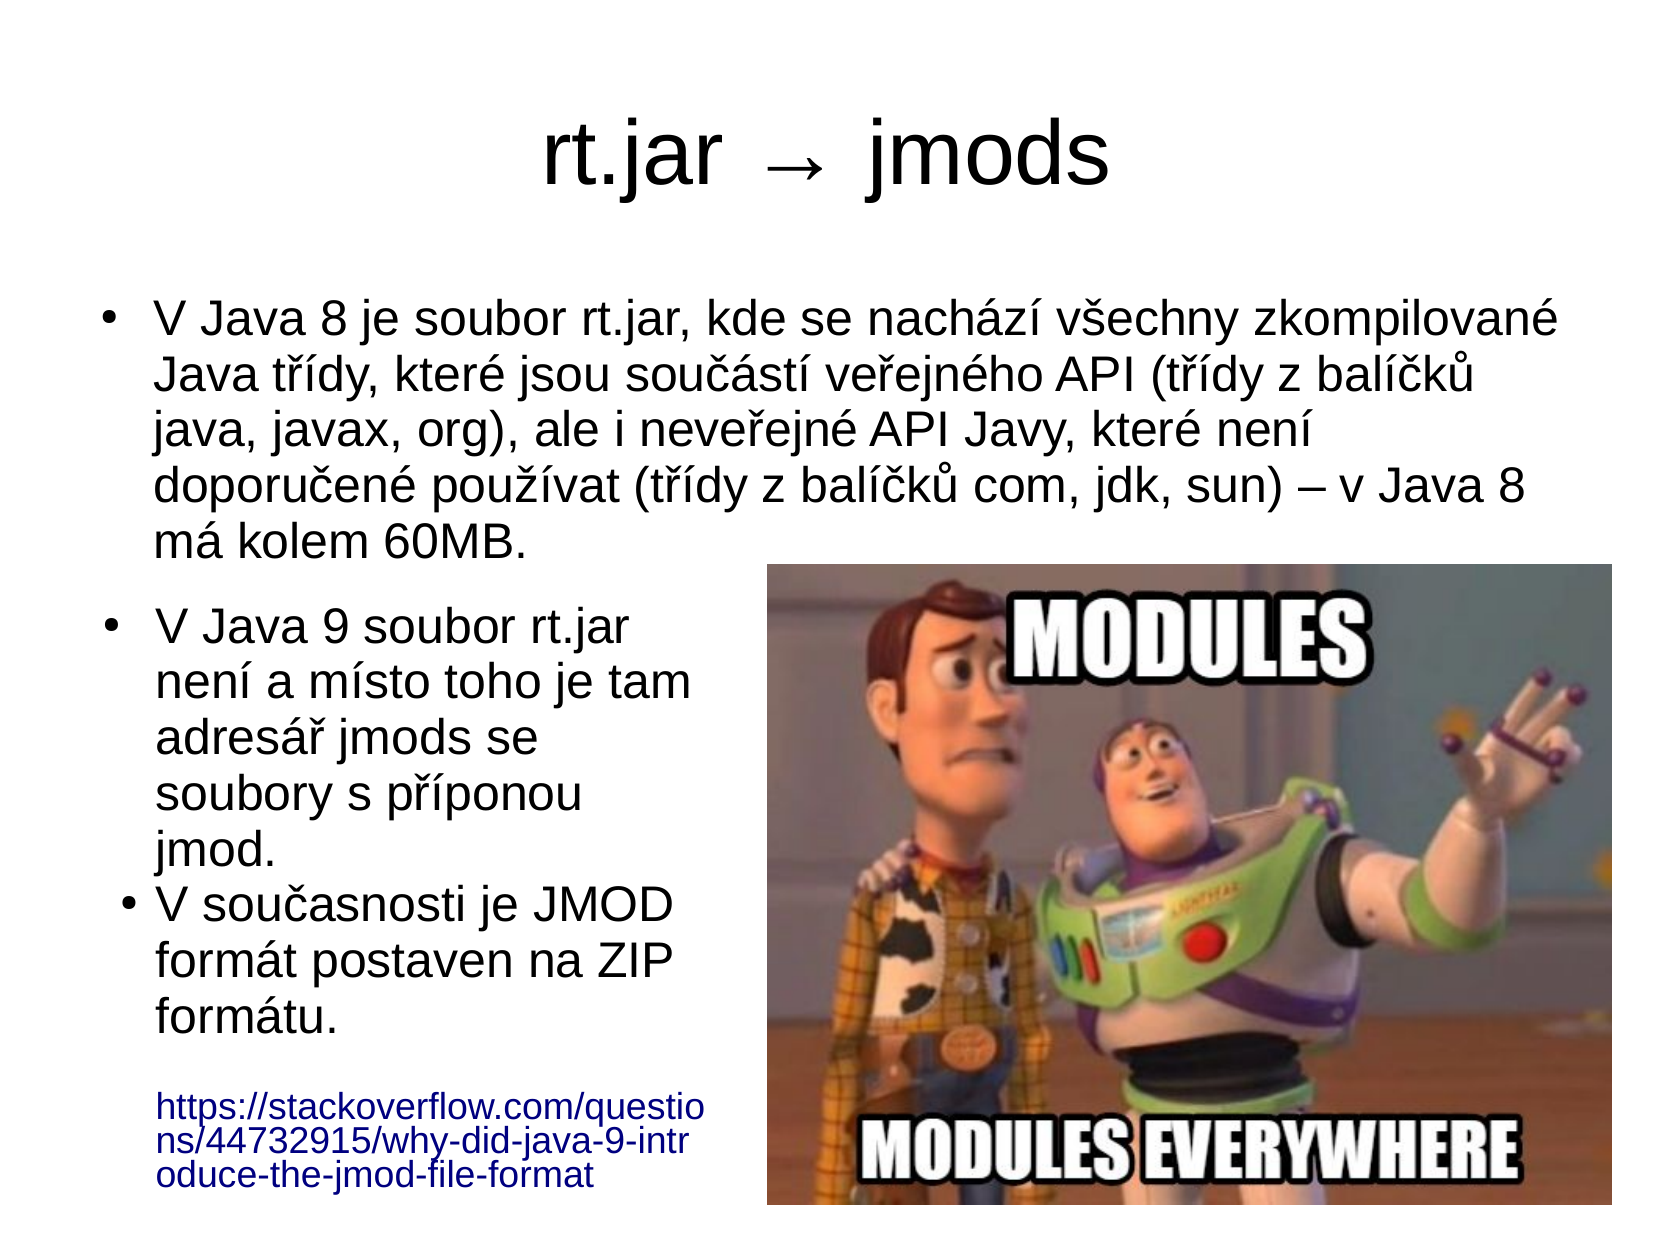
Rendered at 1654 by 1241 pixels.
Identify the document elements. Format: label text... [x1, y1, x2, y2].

title rt.jar → jmods [82, 49, 1571, 257]
list V Java 8 je soubor rt.jar, kde se nachází všechny zkompilované Java třídy, které jsou součástí veřejného API (třídy z balíčků java, javax, org), ale i neveřejné API Javy, které není doporučené používat (třídy z balíčků com, jdk, sun) – v Java 8 má kolem 60MB. [82, 290, 1571, 1010]
text_box V Java 9 soubor rt.jar není a místo toho je tam adresář jmods se soubory s příponou jmod. V současnosti je JMOD formát postaven na ZIP formátu. https://stackoverflow.com/questions/44732915/why-did-java-9-introduce-the-jmod-file-format [69, 590, 721, 1205]
picture [767, 564, 1612, 1205]
